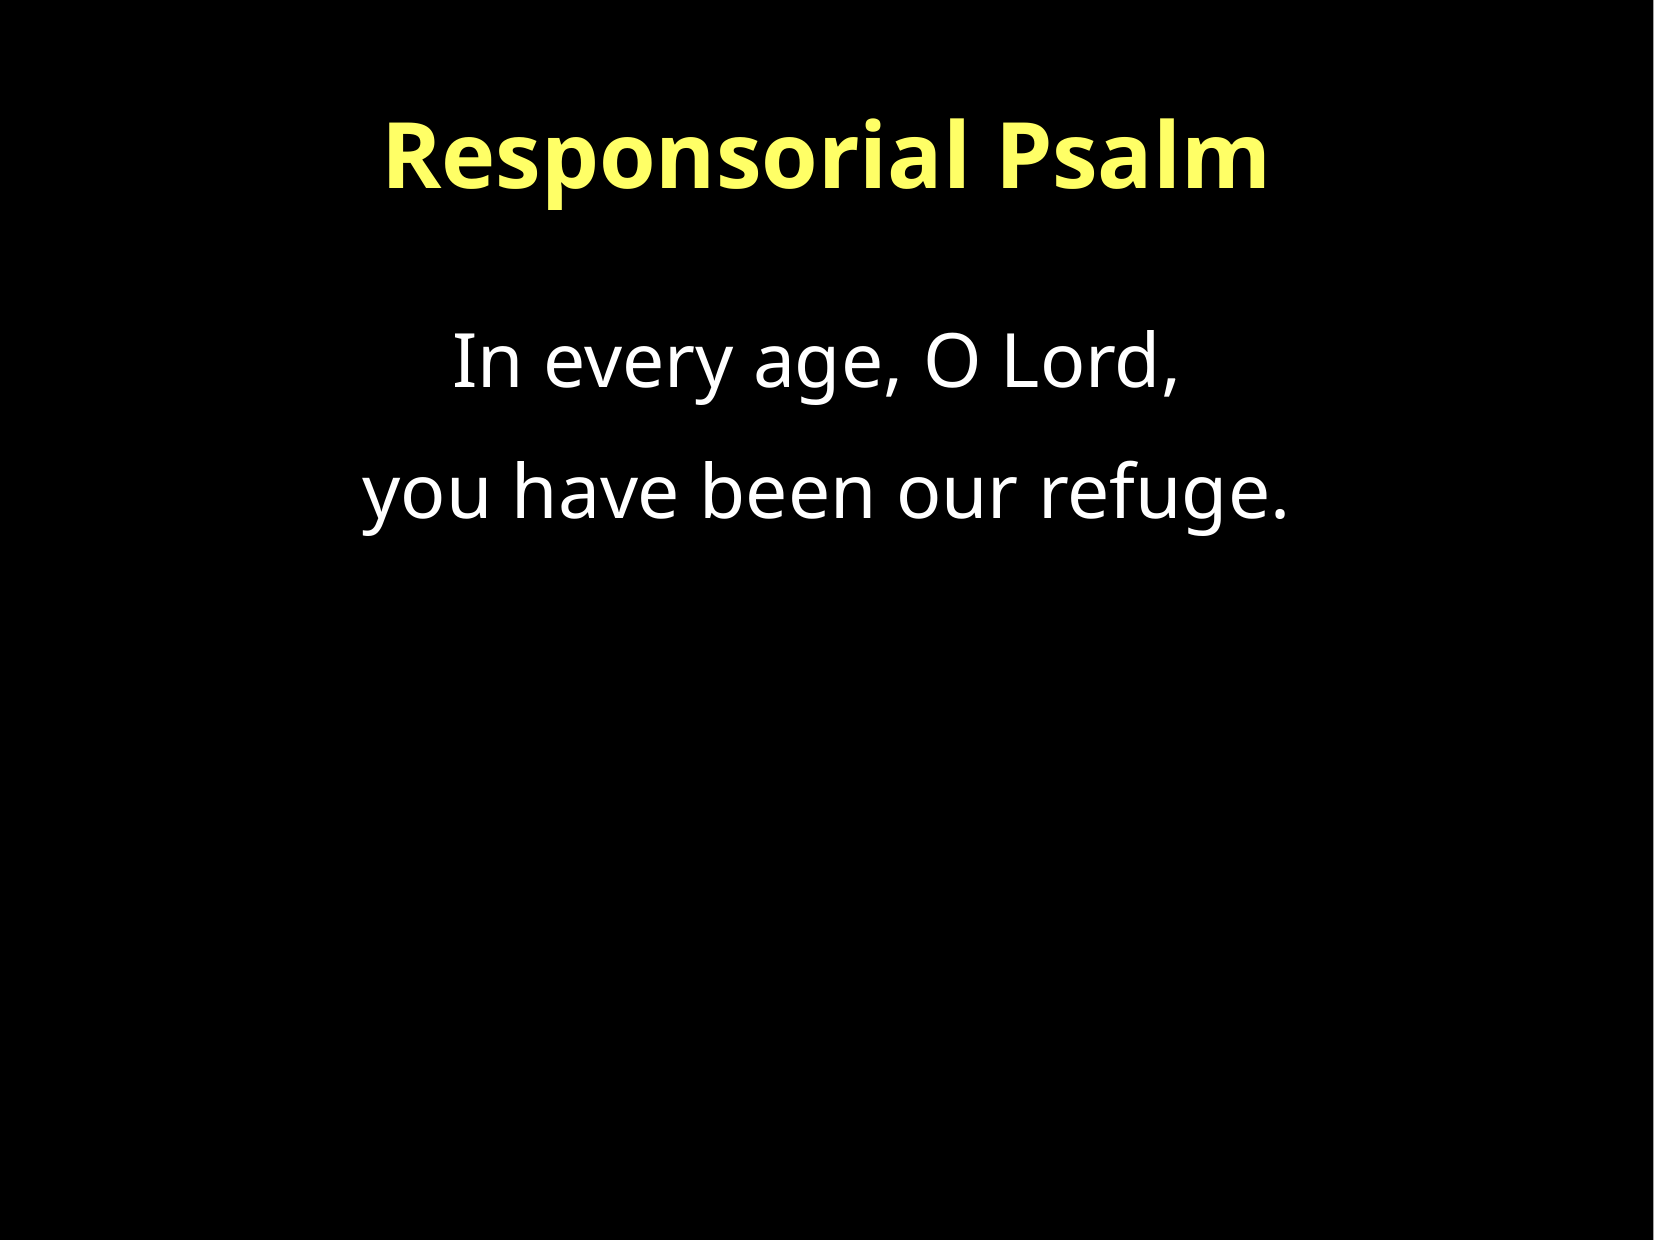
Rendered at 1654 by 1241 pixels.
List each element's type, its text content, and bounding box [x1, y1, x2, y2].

title Responsorial Psalm [82, 49, 1571, 257]
list In every age, O Lord, you have been our refuge. [0, 307, 1654, 1229]
